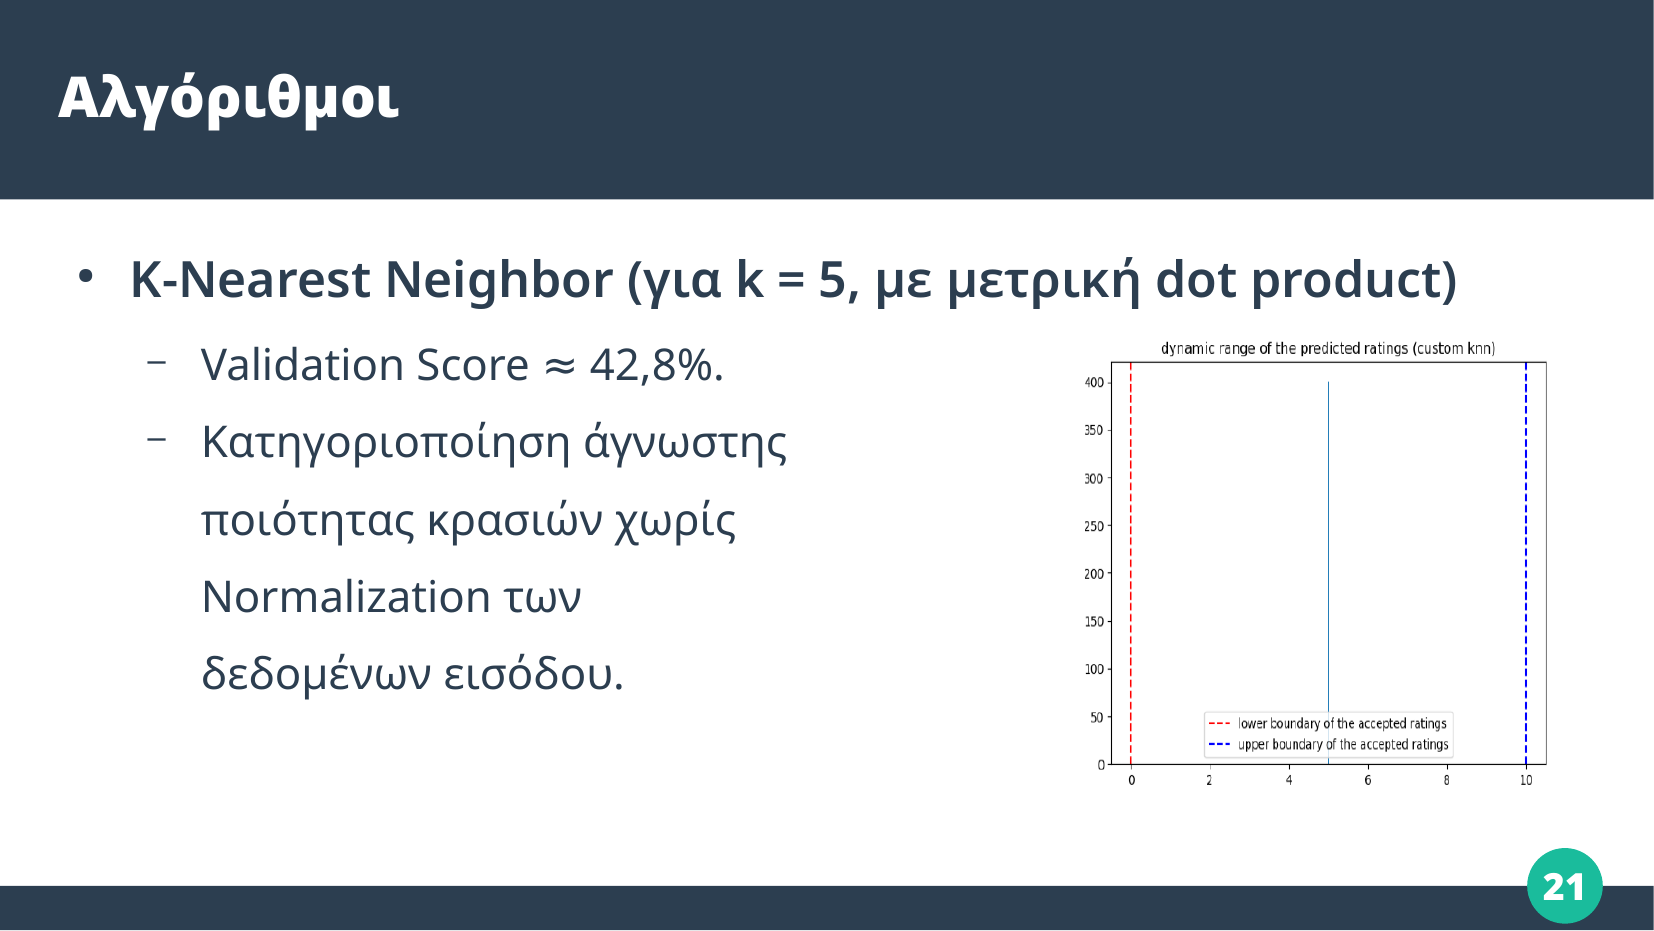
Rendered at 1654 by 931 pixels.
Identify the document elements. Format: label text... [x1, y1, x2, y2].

title Αλγόριθμοι [59, 37, 1595, 156]
list K-Nearest Neighbor (για k = 5, με μετρική dot product) Validation Score ≈ 42,8%. Κατηγοριοποίηση άγνωστης ποιότητας κρασιών χωρίς Normalization των δεδομένων εισόδου. [59, 243, 1595, 864]
picture [1079, 337, 1550, 788]
